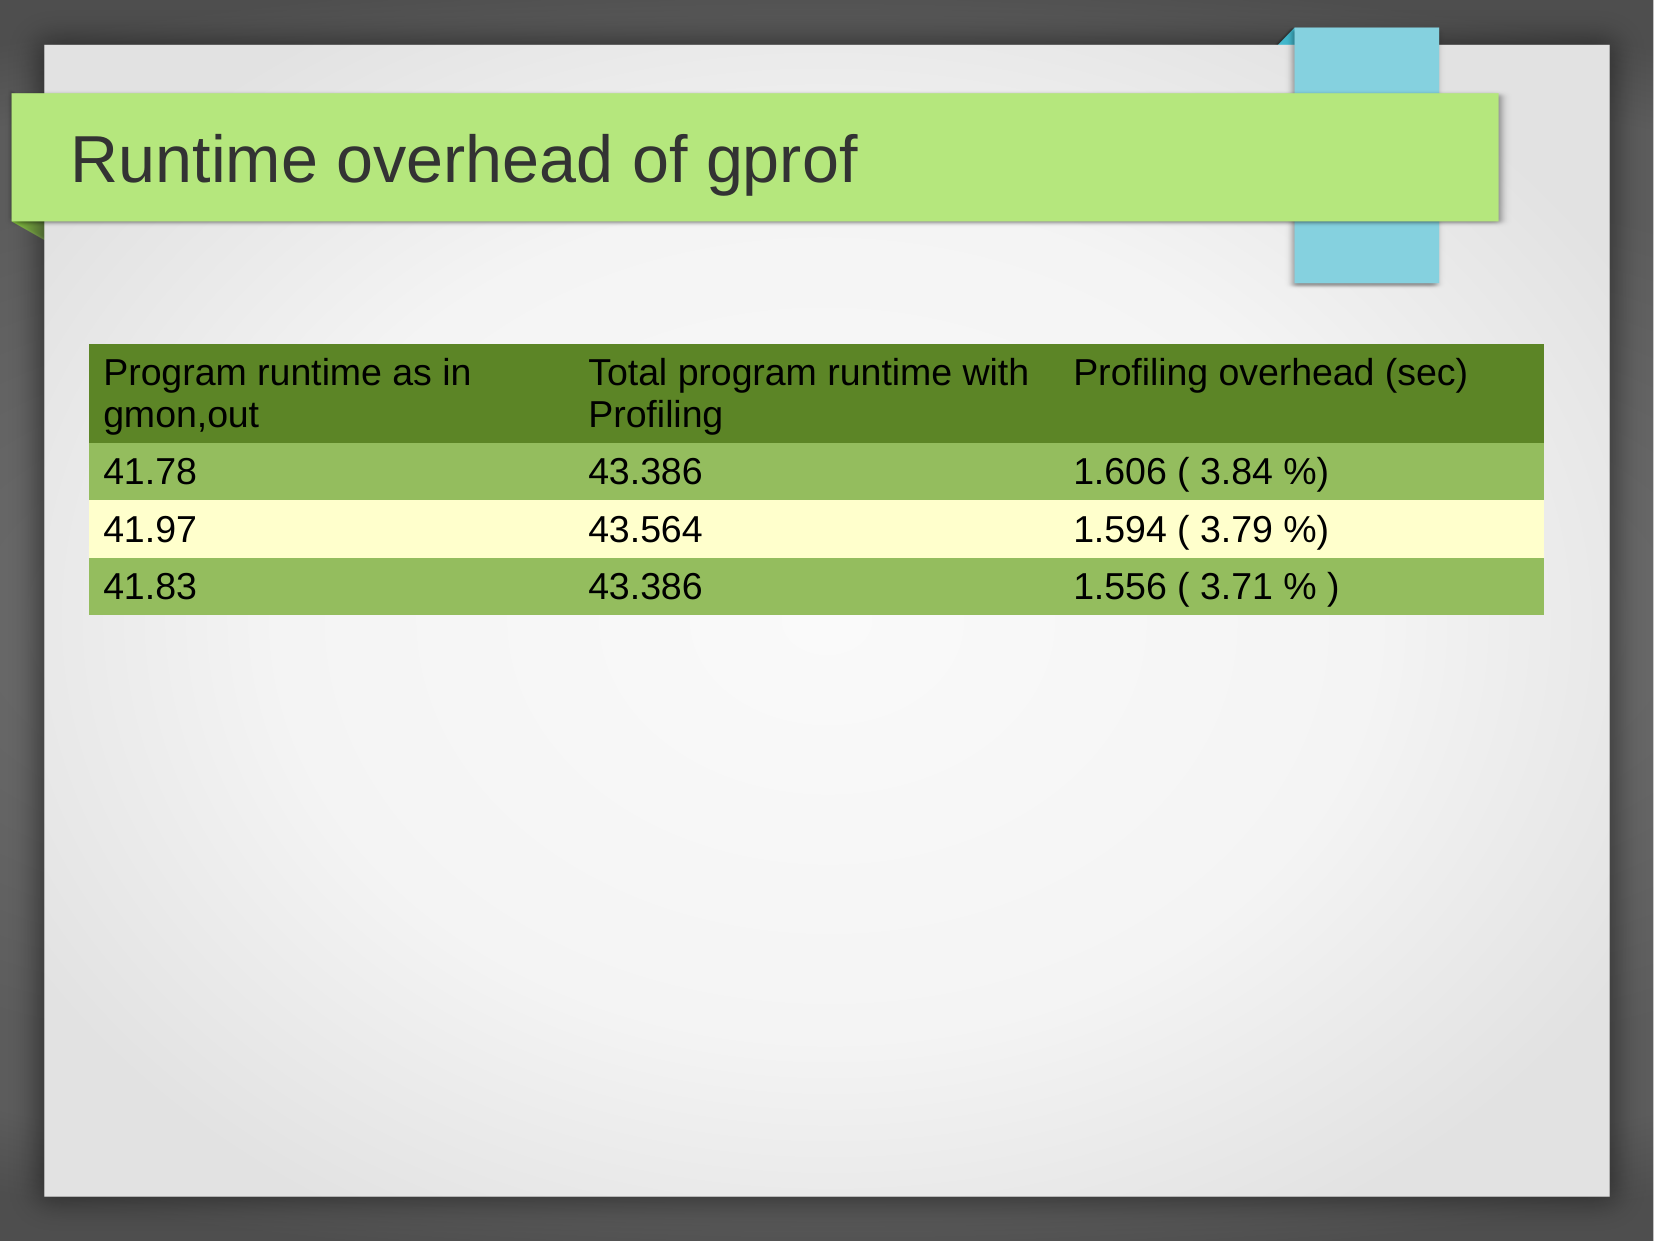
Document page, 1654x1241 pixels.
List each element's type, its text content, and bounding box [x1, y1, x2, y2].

table_cell 41.78 [89, 443, 574, 500]
table_cell 43.386 [574, 558, 1059, 615]
title Runtime overhead of gprof [70, 106, 1229, 213]
table_cell 1.606 ( 3.84 %) [1059, 443, 1544, 500]
table_header Profiling overhead (sec) [1059, 344, 1544, 443]
table_cell 43.386 [574, 443, 1059, 500]
table_cell 1.594 ( 3.79 %) [1059, 500, 1544, 558]
table_header Total program runtime with Profiling [574, 344, 1059, 443]
table_cell 41.97 [89, 500, 574, 558]
table_cell 1.556 ( 3.71 % ) [1059, 558, 1544, 615]
table_header Program runtime as in gmon,out [89, 344, 574, 443]
picture [0, 0, 1654, 1241]
table_cell 41.83 [89, 558, 574, 615]
table_cell 43.564 [574, 500, 1059, 558]
